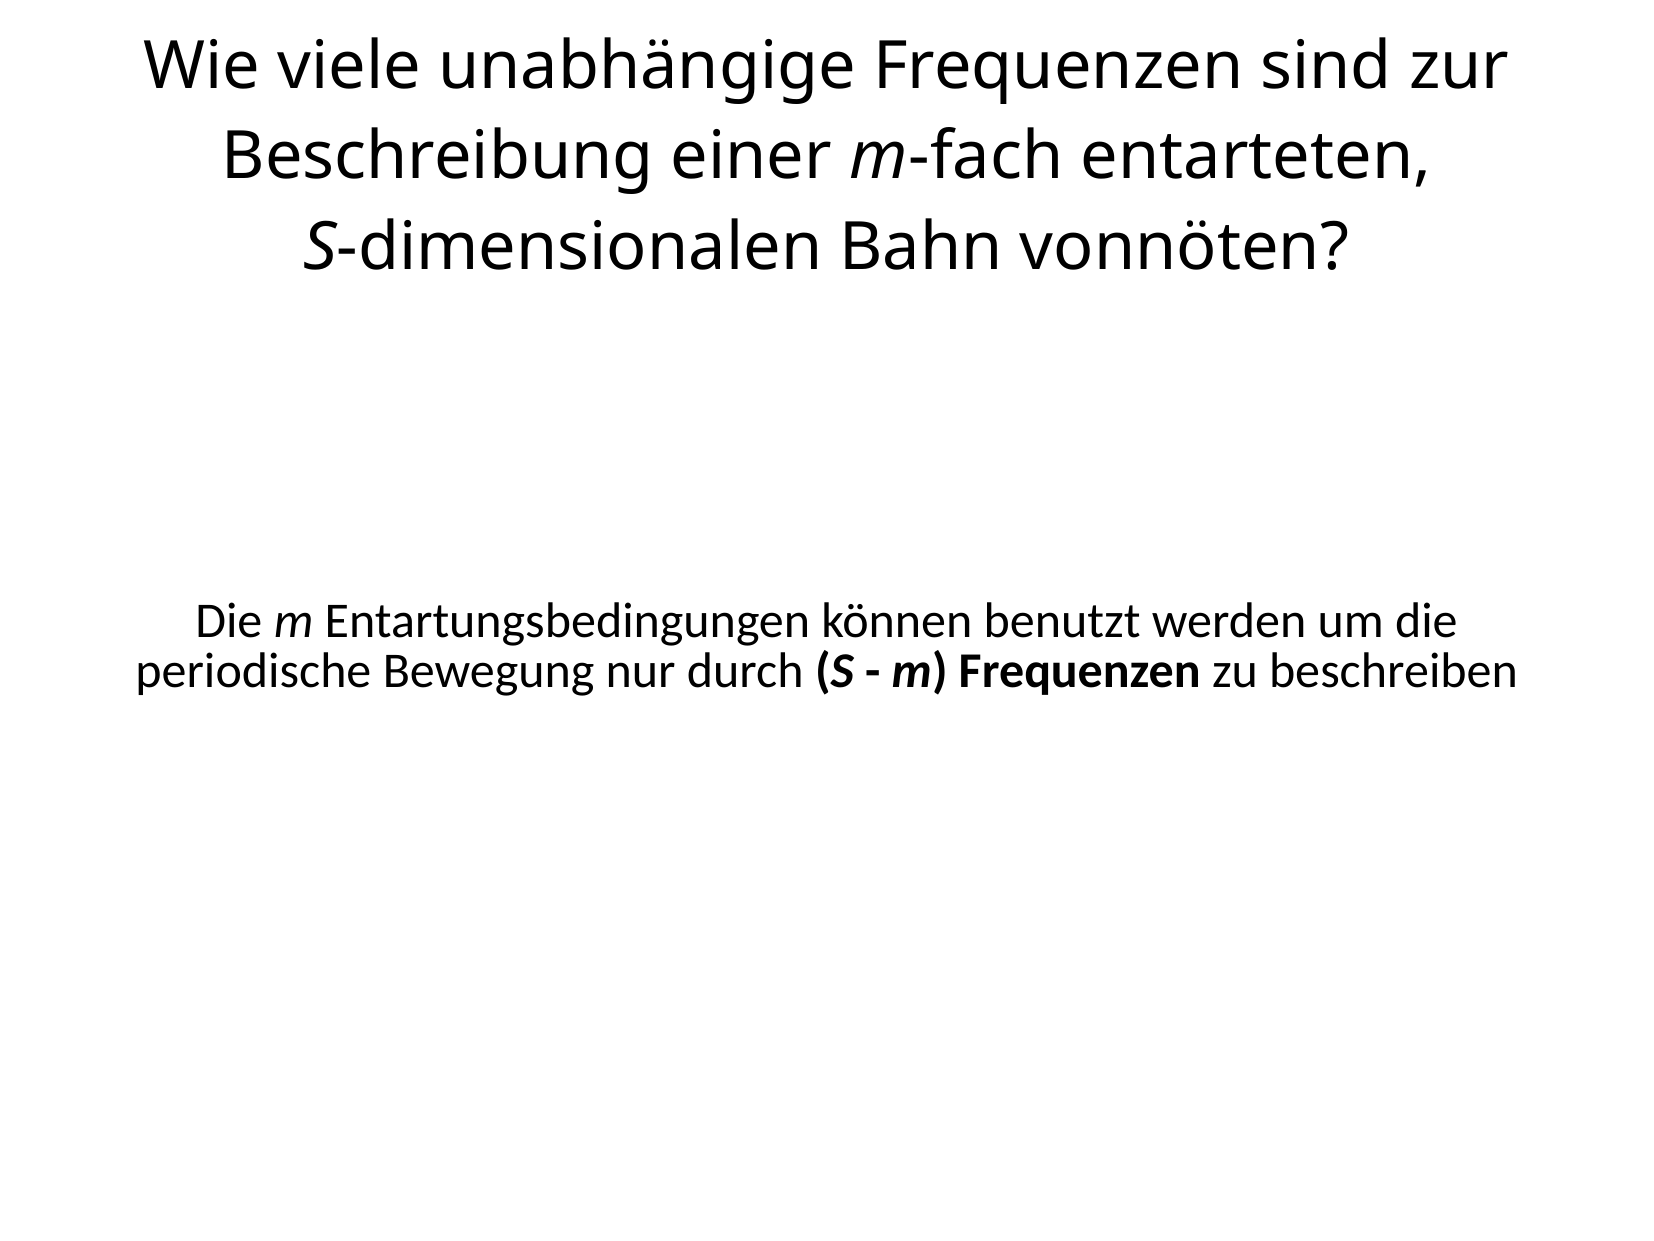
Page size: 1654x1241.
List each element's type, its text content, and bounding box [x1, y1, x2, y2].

subtitle Die m Entartungsbedingungen können benutzt werden um die periodische Bewegung nur durch (S - m) Frequenzen zu beschreiben [82, 290, 1571, 1010]
title Wie viele unabhängige Frequenzen sind zur Beschreibung einer m-fach entarteten, S-dimensionalen Bahn vonnöten? [82, 19, 1571, 287]
